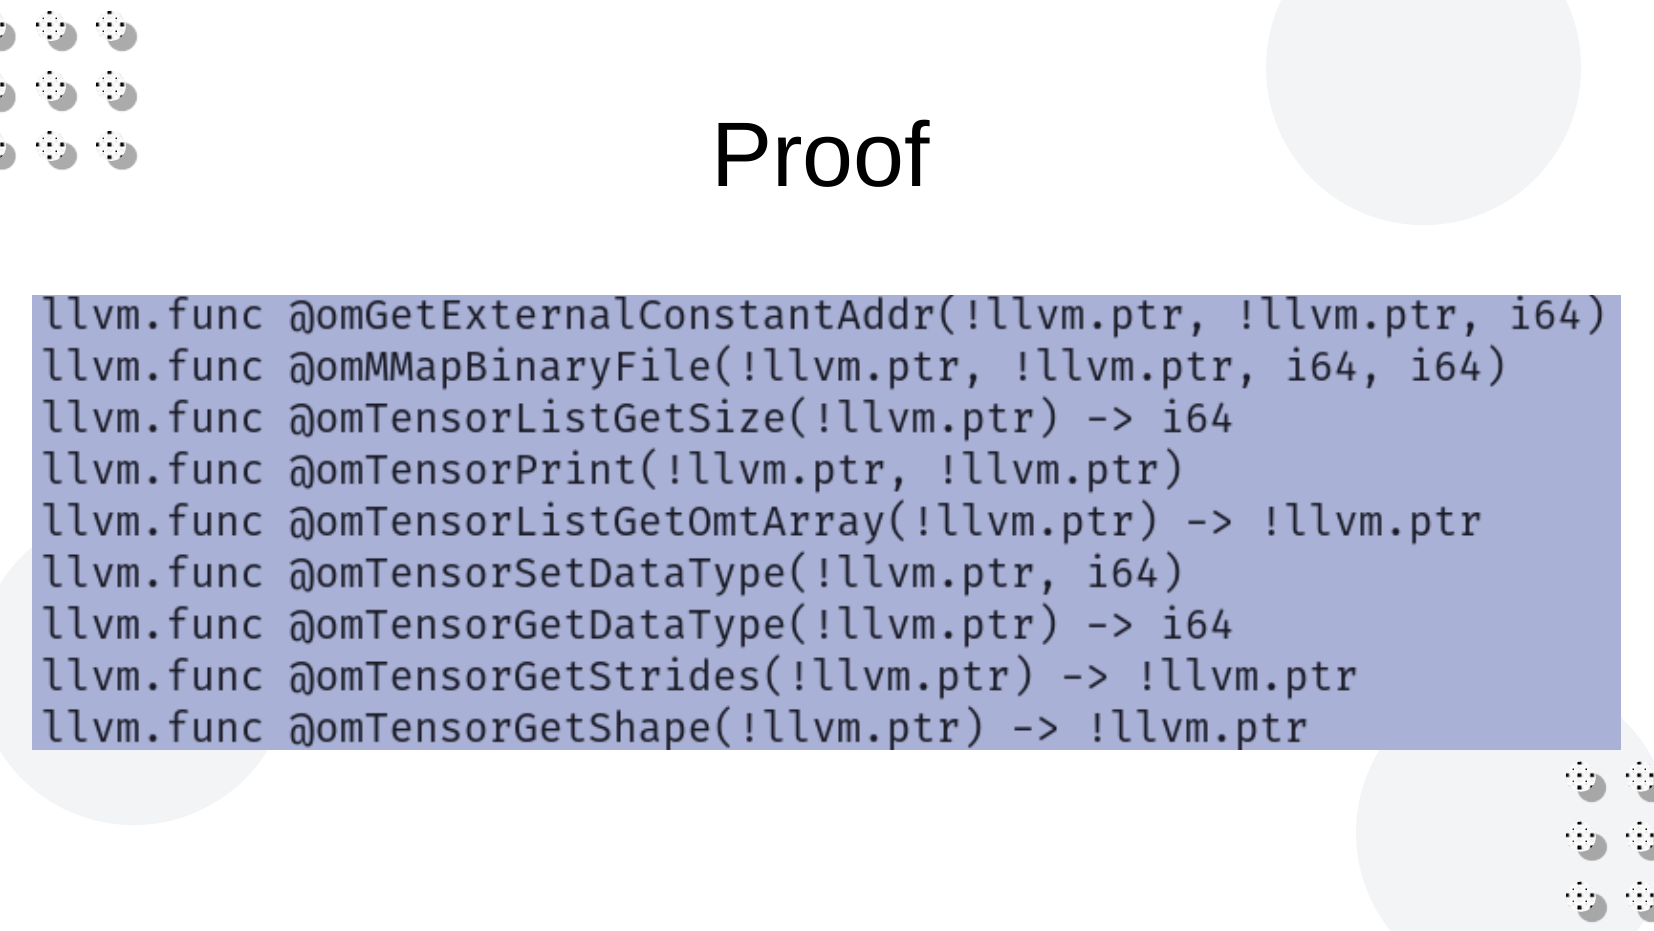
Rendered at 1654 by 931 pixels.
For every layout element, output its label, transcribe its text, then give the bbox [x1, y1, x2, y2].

picture [99, 70, 123, 76]
title Proof [76, 76, 1565, 233]
picture [1565, 761, 1596, 792]
picture [1625, 761, 1654, 792]
picture [0, 74, 6, 99]
picture [35, 130, 67, 161]
picture [35, 70, 66, 101]
picture [1565, 881, 1596, 912]
picture [1565, 821, 1596, 852]
picture [95, 10, 126, 41]
picture [0, 133, 7, 159]
picture [35, 10, 66, 41]
picture [32, 295, 1621, 751]
picture [1625, 881, 1654, 912]
picture [0, 13, 6, 38]
picture [1625, 821, 1654, 852]
